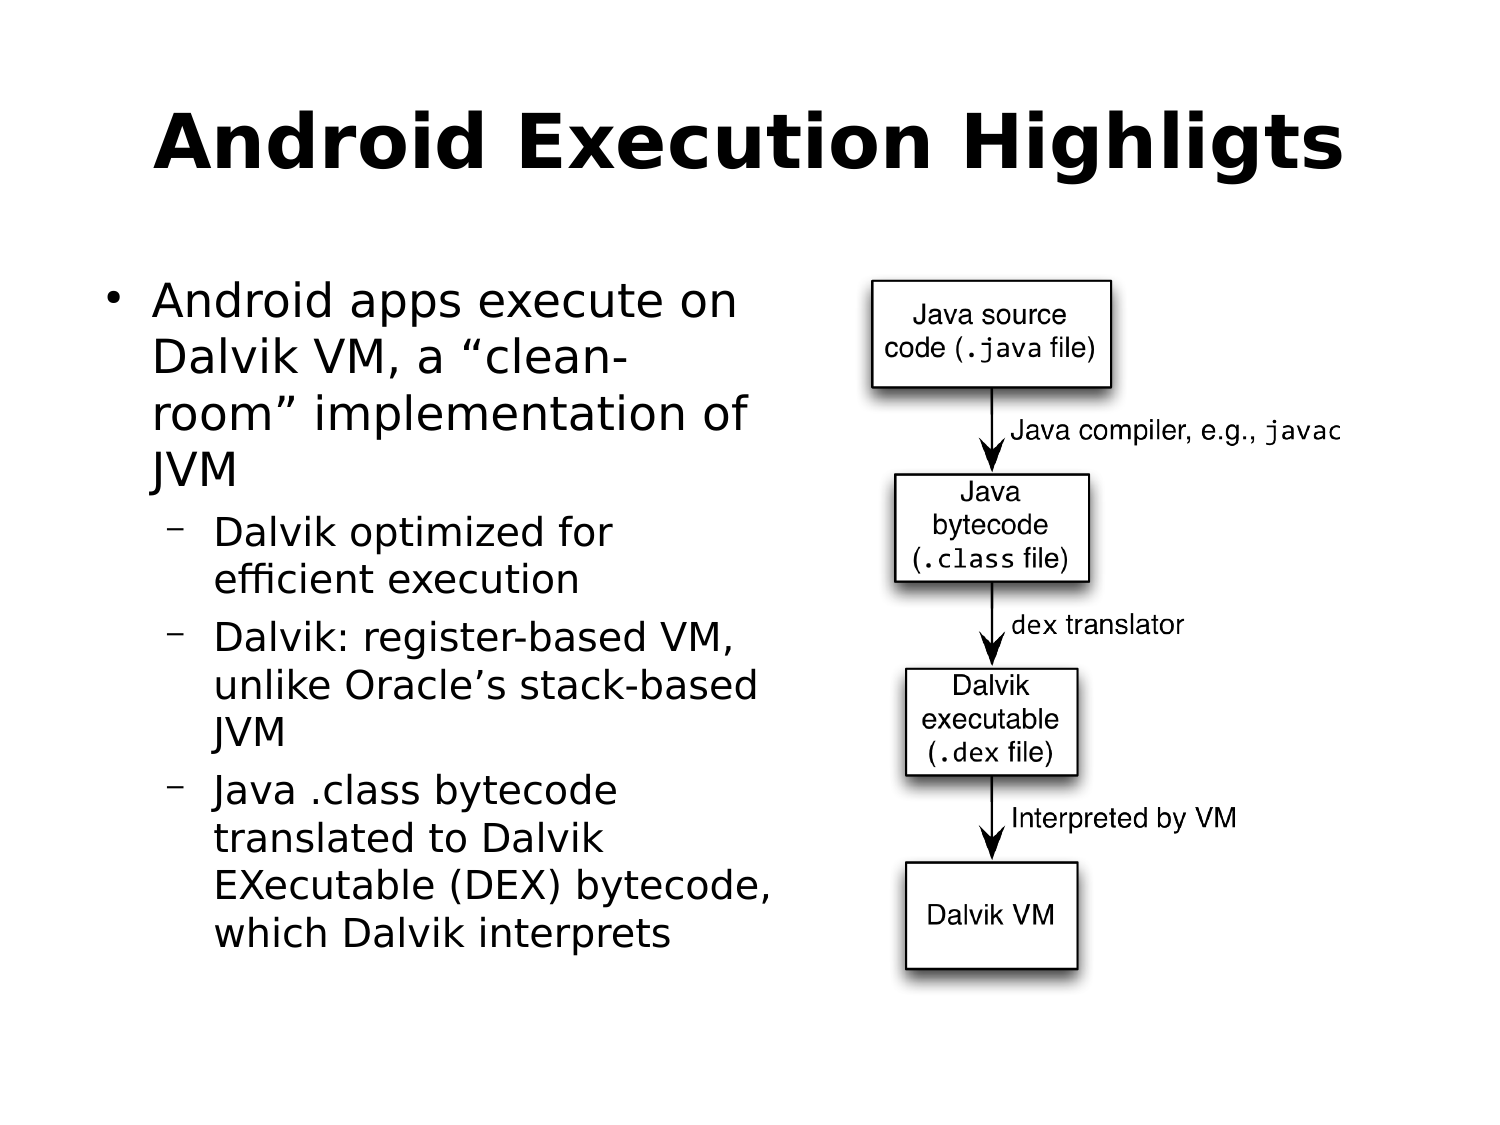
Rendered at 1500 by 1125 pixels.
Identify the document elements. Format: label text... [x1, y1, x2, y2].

picture [842, 262, 1345, 1005]
list Android apps execute on Dalvik VM, a “clean-room” implementation of JVM Dalvik optimized for efficient execution Dalvik: register-based VM, unlike Oracle’s stack-based JVM Java .class bytecode translated to Dalvik EXecutable (DEX) bytecode, which Dalvik interprets [75, 262, 791, 1005]
title Android Execution Highligts [75, 45, 1426, 233]
